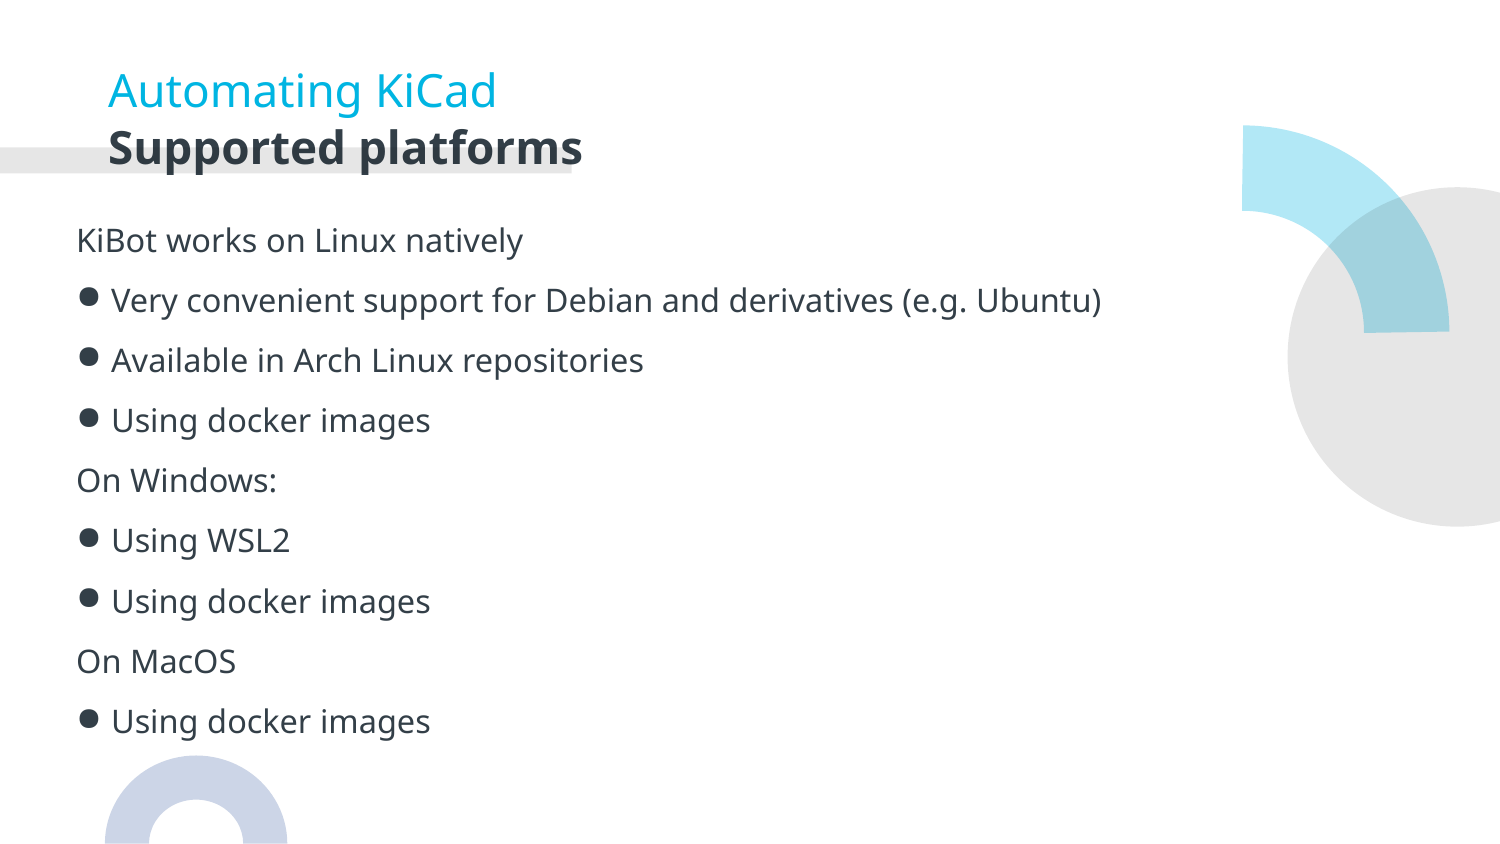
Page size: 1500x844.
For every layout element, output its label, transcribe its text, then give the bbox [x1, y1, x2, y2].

text_box [0, 147, 572, 174]
text_box KiBot works on Linux natively Very convenient support for Debian and derivatives (e.g. Ubuntu) Available in Arch Linux repositories Using docker images On Windows: Using WSL2 Using docker images On MacOS Using docker images [61, 206, 602, 753]
picture [593, 143, 1500, 844]
text_box Supported platforms [93, 117, 877, 194]
text_box [1332, 187, 1500, 527]
text_box Automating KiCad [93, 60, 877, 117]
text_box [104, 755, 288, 844]
